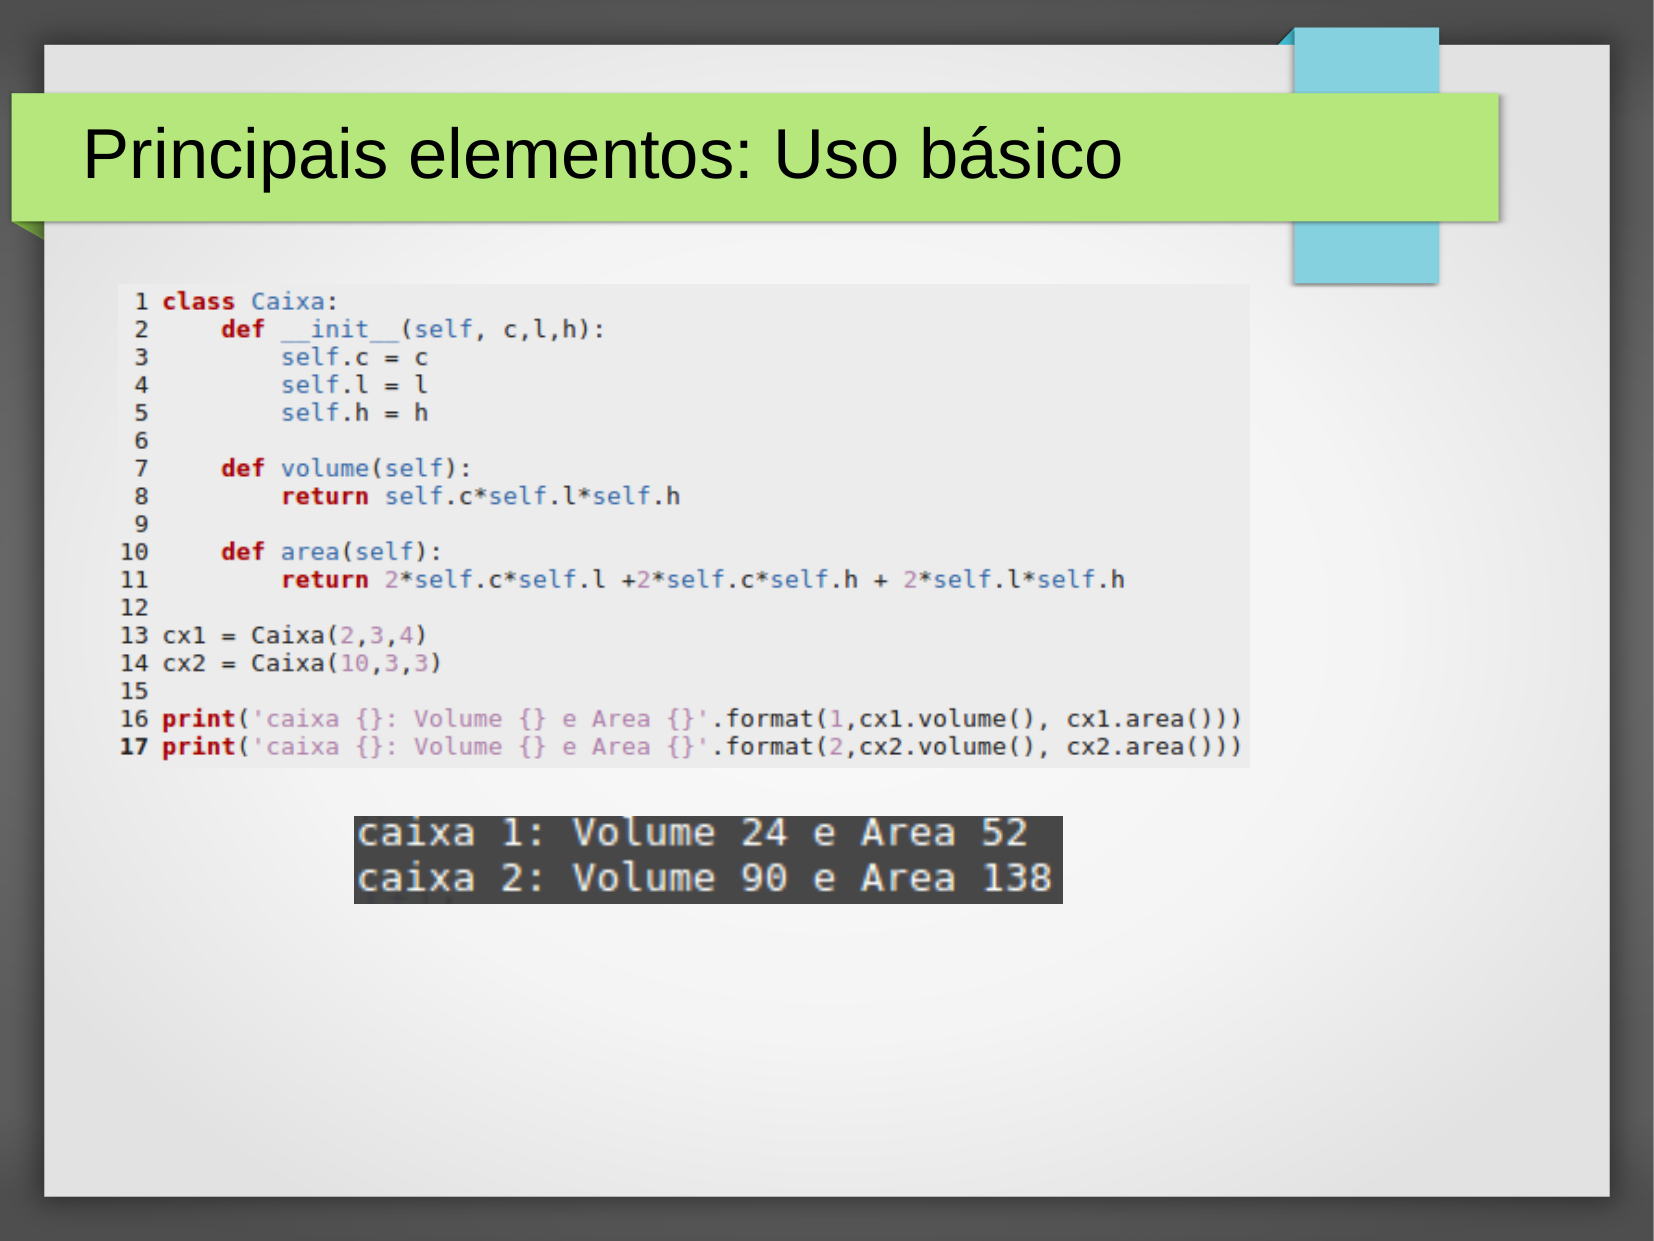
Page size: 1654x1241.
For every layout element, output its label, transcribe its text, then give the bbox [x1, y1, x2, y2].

title Principais elementos: Uso básico [82, 94, 1264, 213]
picture [0, 0, 1654, 1241]
